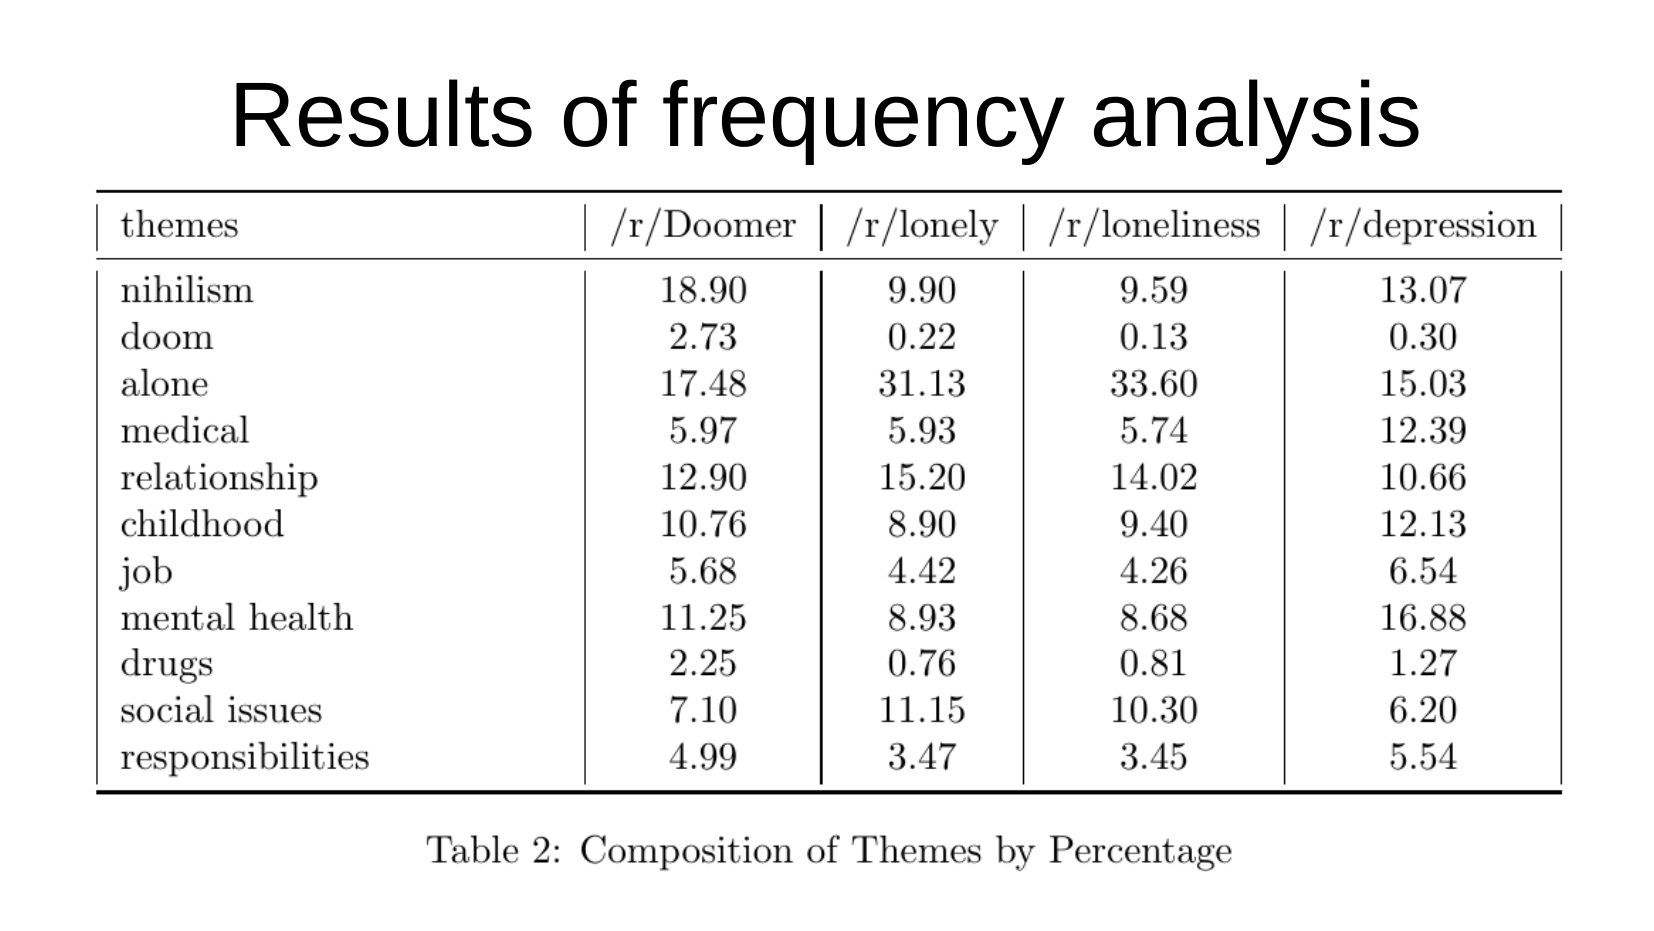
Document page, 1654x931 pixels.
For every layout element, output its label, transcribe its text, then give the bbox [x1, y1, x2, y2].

picture [78, 176, 1575, 884]
title Results of frequency analysis [82, 37, 1571, 176]
